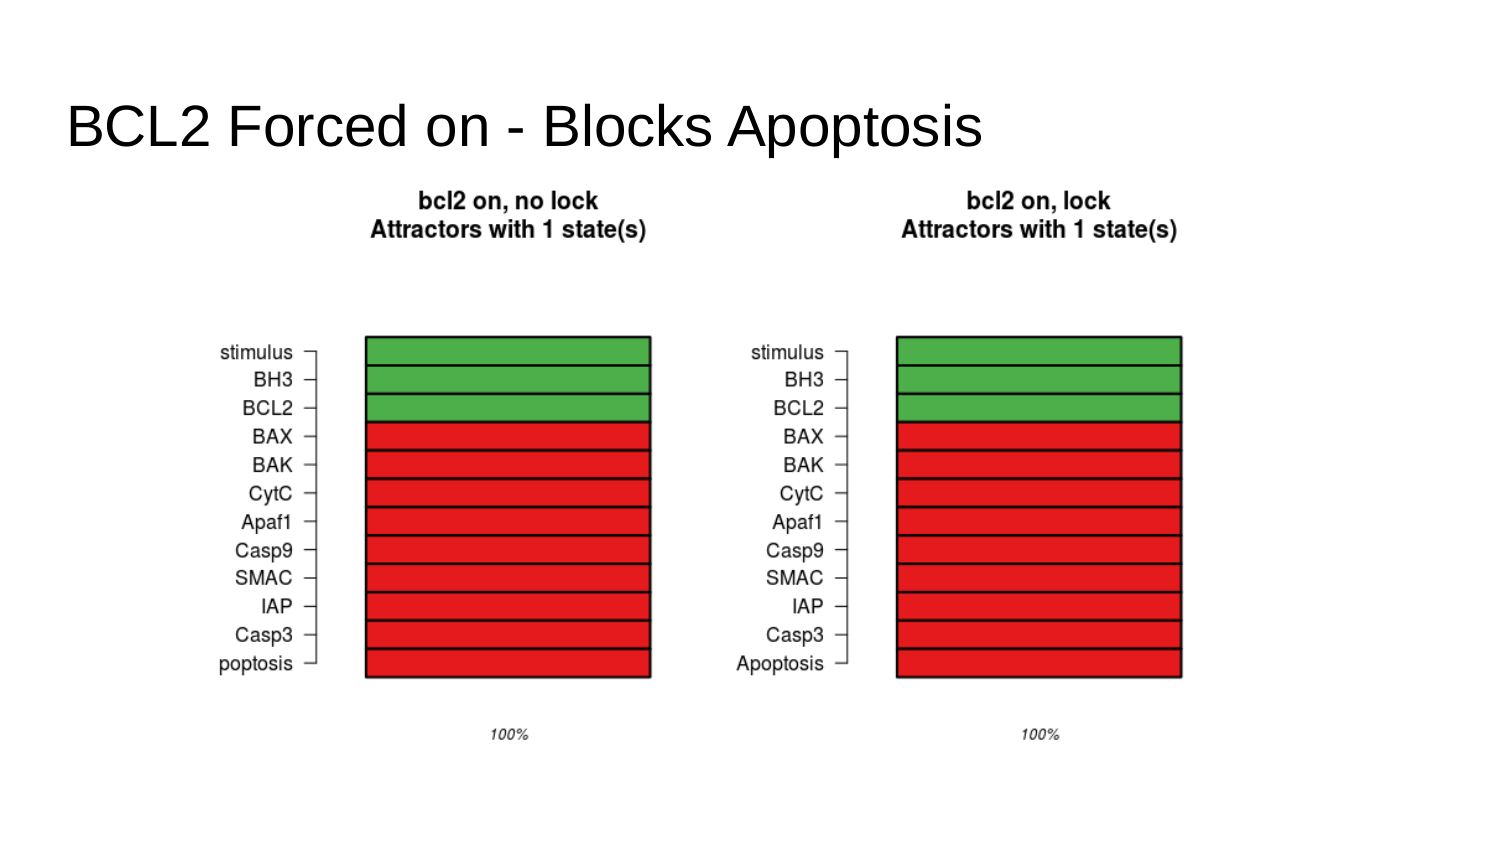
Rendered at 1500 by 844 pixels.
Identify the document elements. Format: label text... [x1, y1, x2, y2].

title BCL2 Forced on - Blocks Apoptosis [51, 72, 1449, 167]
picture [219, 166, 1281, 844]
